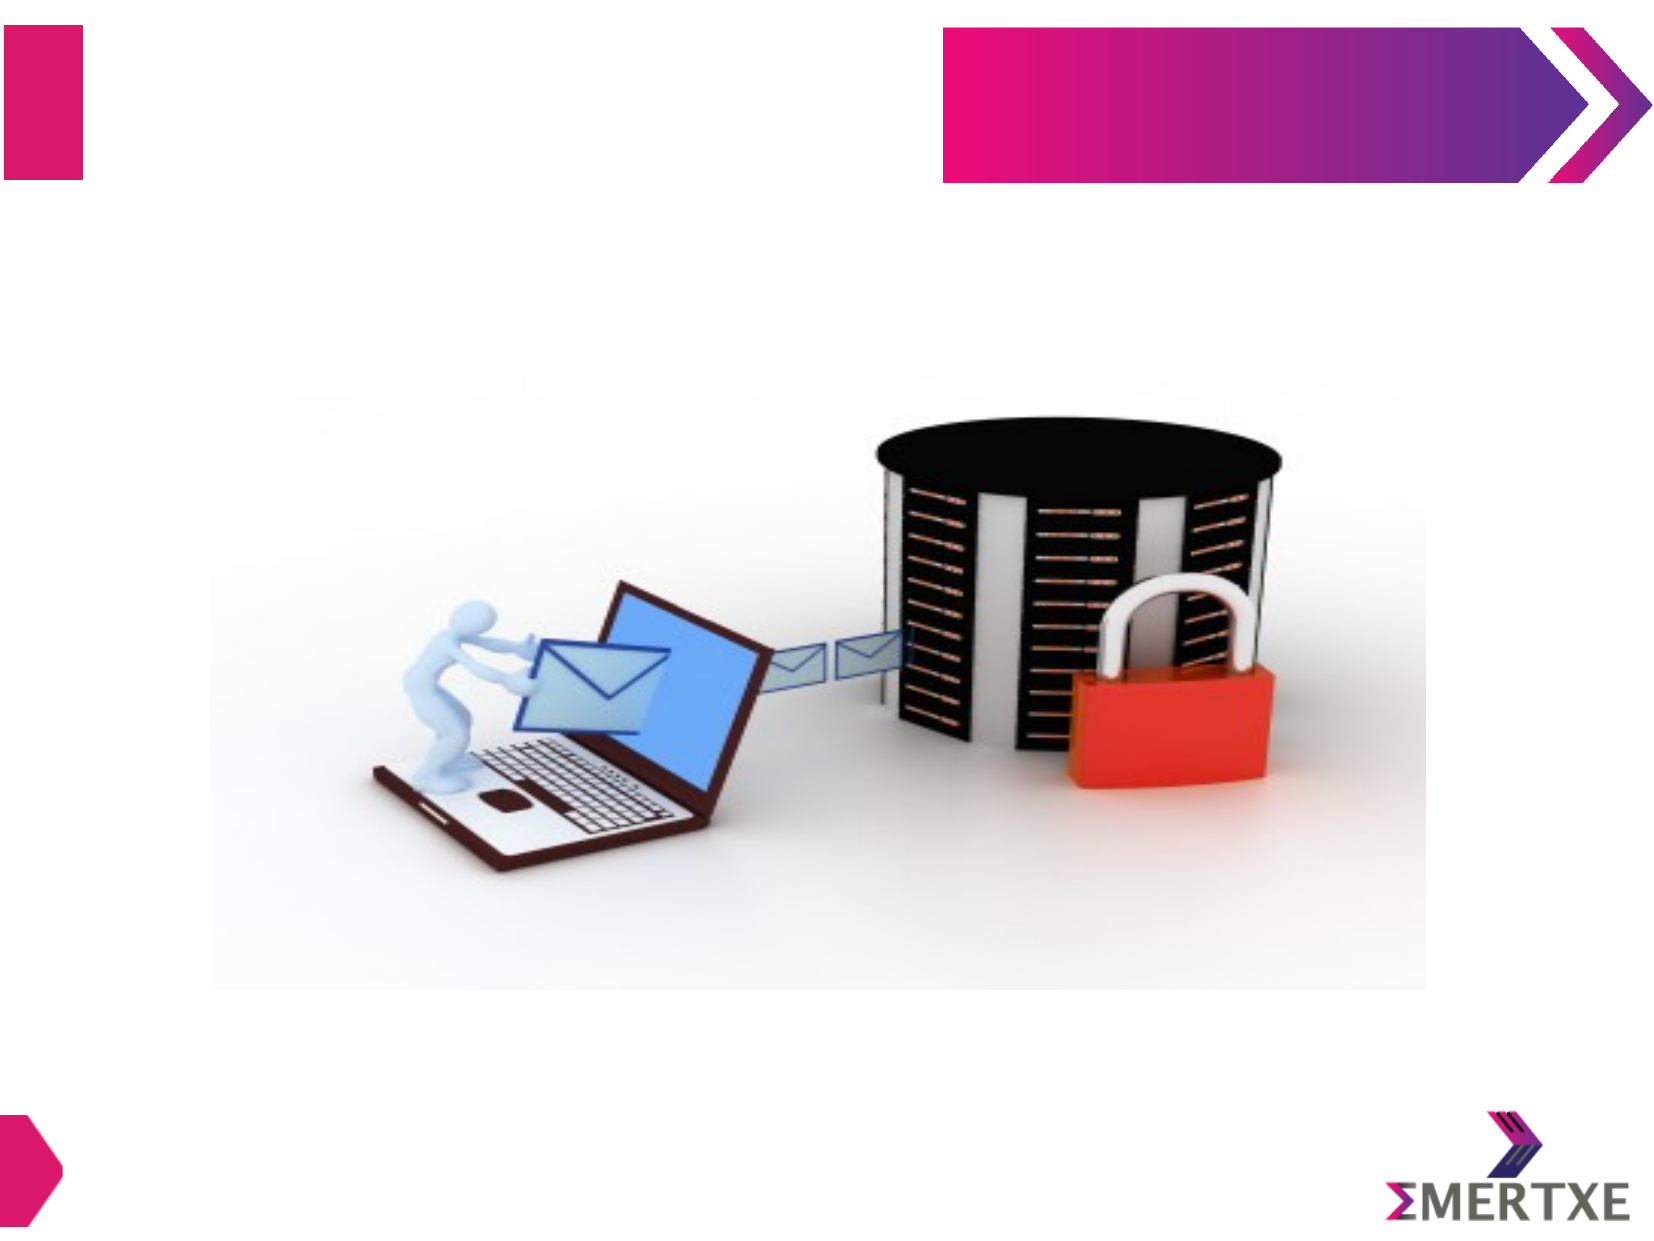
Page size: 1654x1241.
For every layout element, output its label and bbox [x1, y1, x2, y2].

picture [1385, 1107, 1631, 1221]
picture [943, 27, 1653, 183]
picture [210, 284, 1426, 991]
